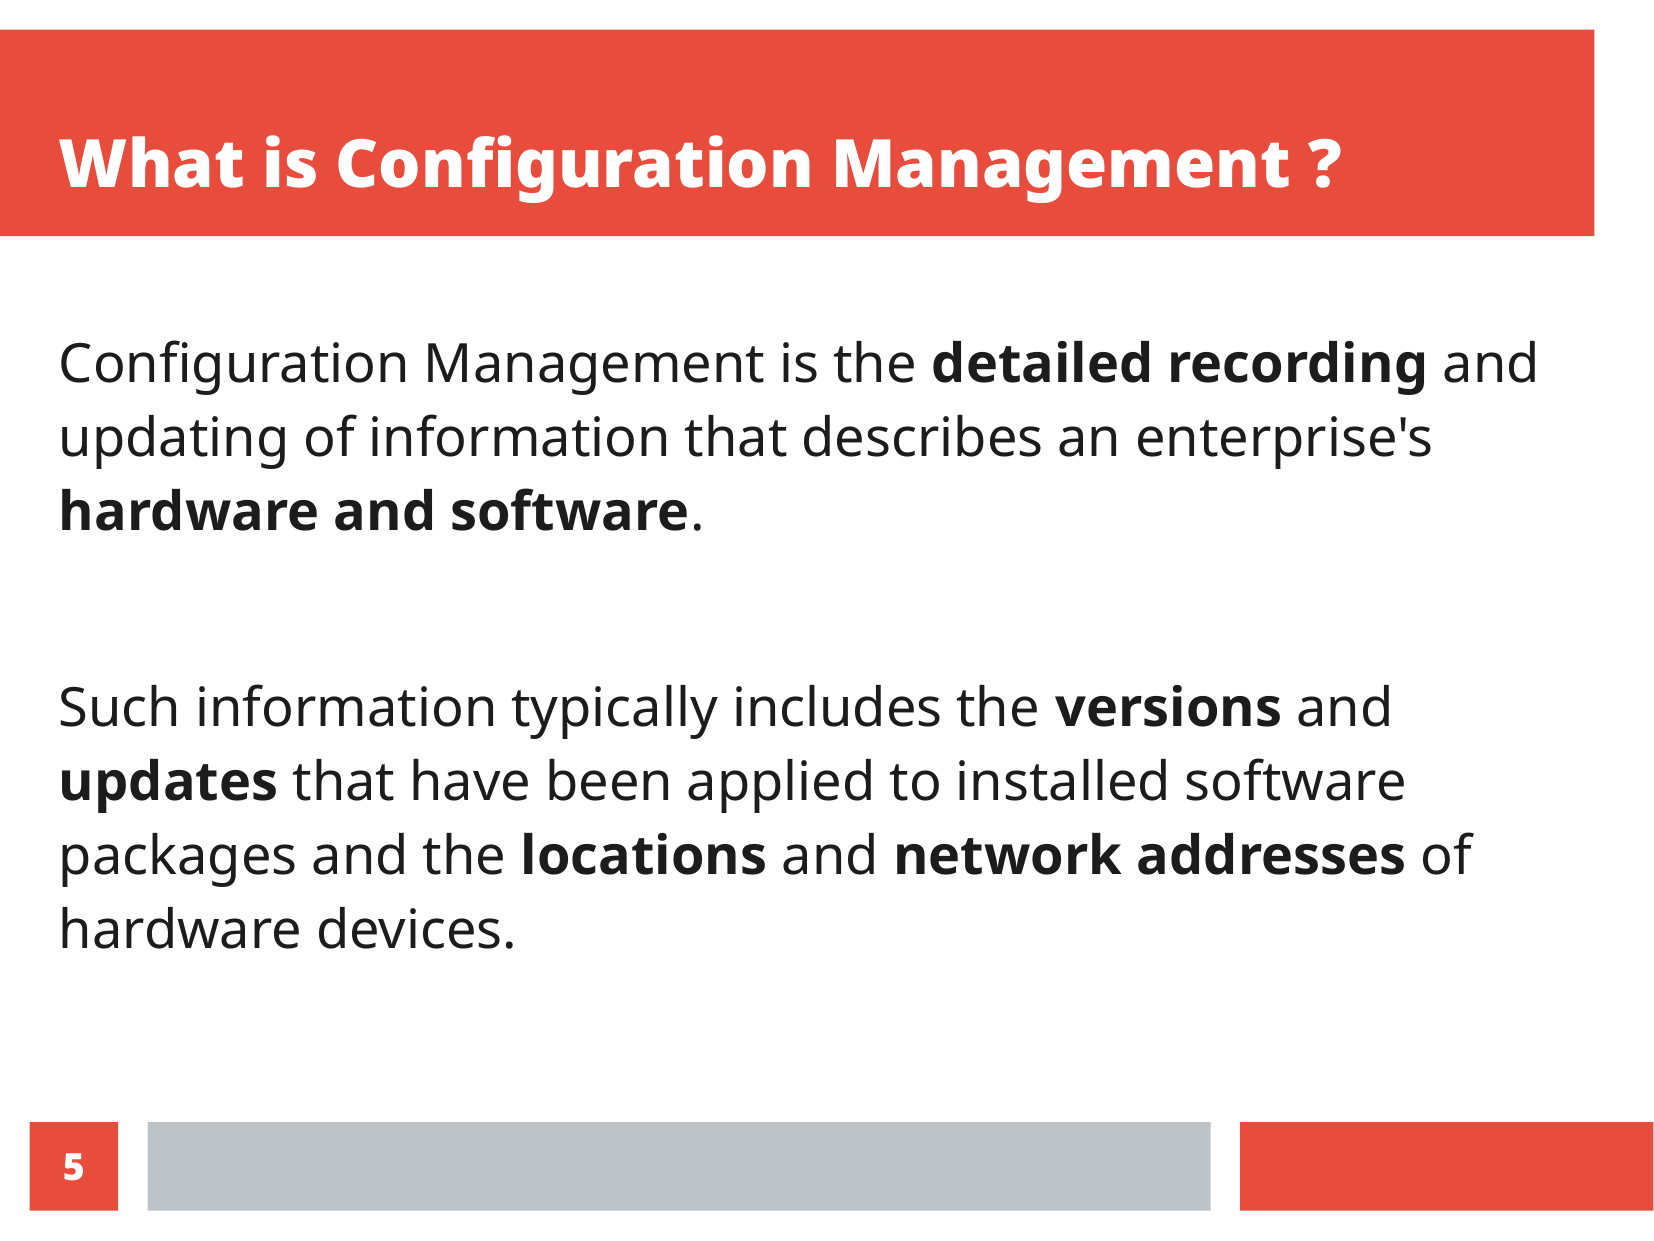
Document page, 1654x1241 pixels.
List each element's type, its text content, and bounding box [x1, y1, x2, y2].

list Configuration Management is the detailed recording and updating of information that describes an enterprise's hardware and software. Such information typically includes the versions and updates that have been applied to installed software packages and the locations and network addresses of hardware devices. [59, 324, 1565, 1093]
title What is Configuration Management ? [59, 59, 1595, 207]
